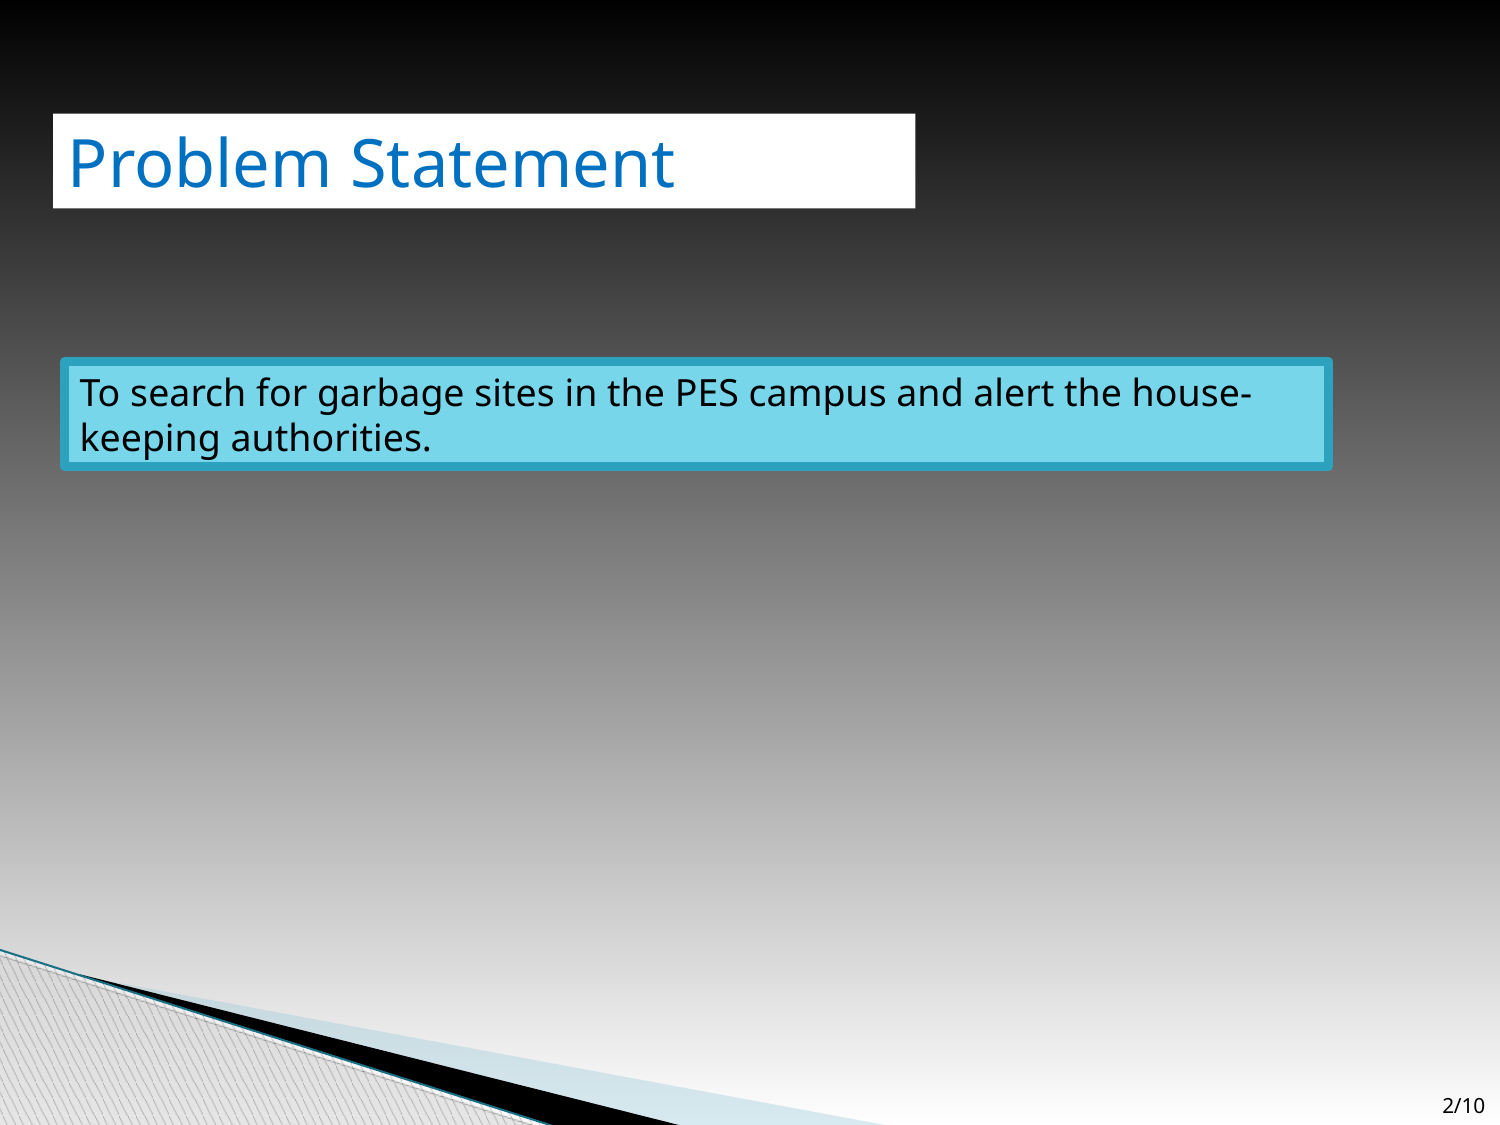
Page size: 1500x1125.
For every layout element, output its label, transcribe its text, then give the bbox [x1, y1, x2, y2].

text_box Problem Statement [53, 113, 916, 209]
text_box To search for garbage sites in the PES campus and alert the house-keeping authorities. [64, 361, 1329, 467]
footer 2/10 [1114, 1065, 1500, 1125]
